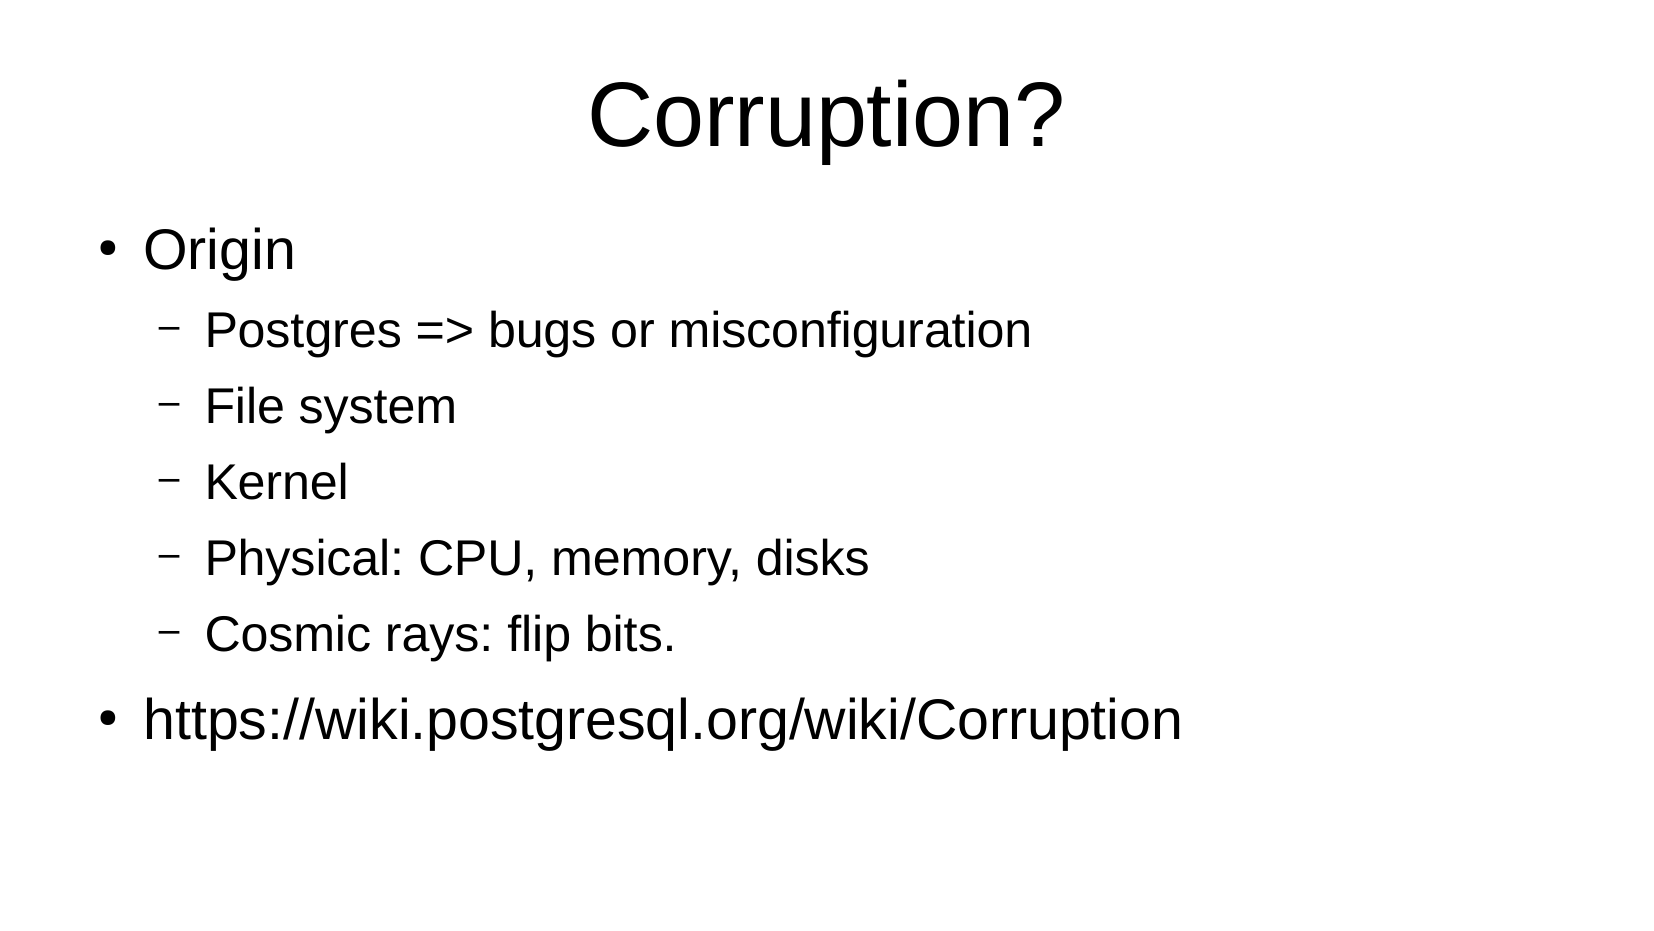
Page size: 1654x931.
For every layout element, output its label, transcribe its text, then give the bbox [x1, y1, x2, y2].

text_box [82, 217, 1571, 758]
title Corruption? [82, 37, 1571, 193]
